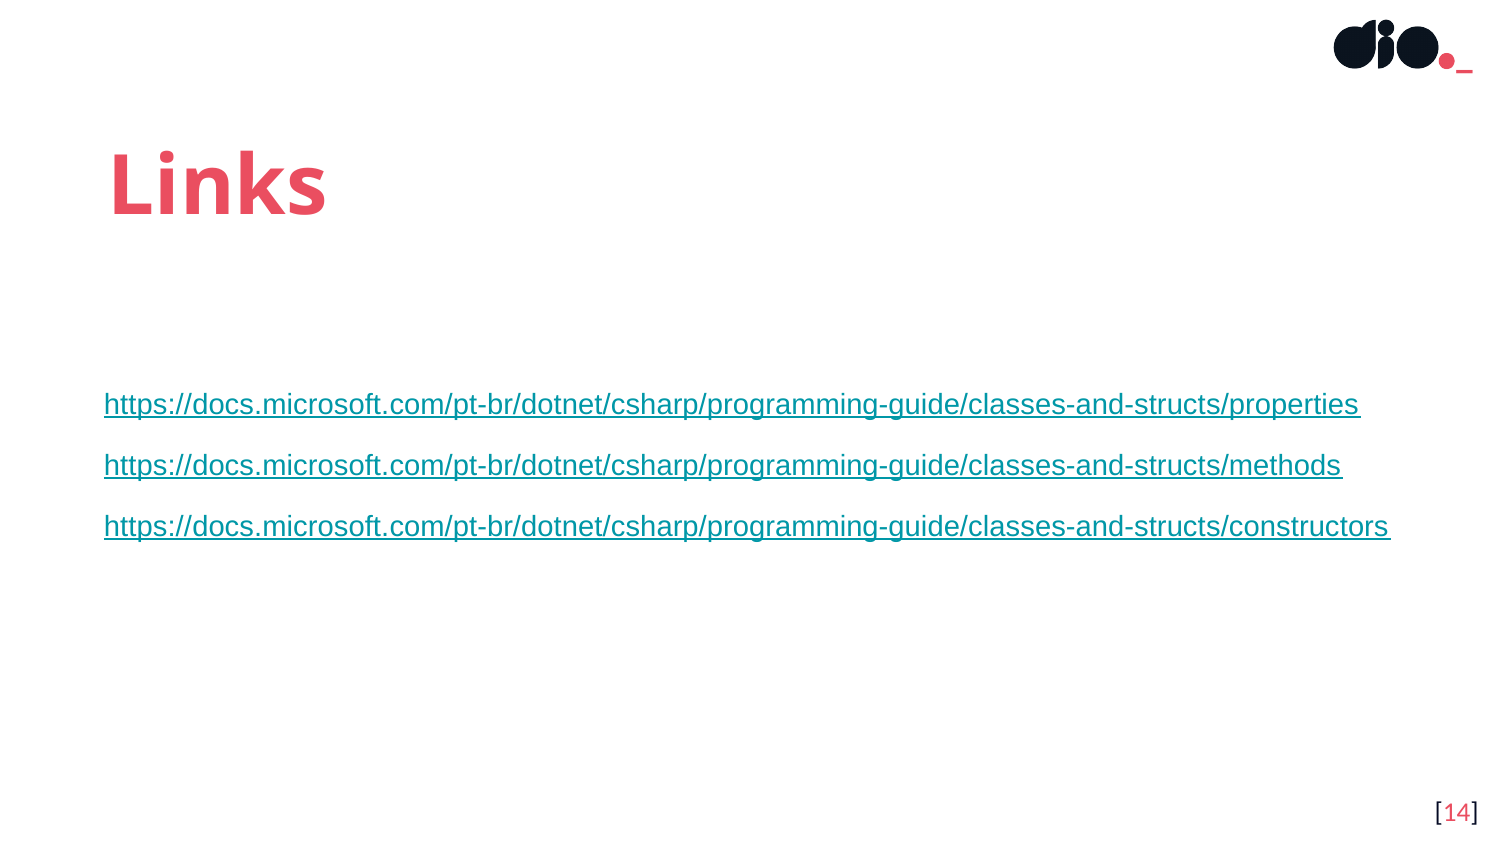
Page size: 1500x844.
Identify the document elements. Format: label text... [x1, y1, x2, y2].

text_box https://docs.microsoft.com/pt-br/dotnet/csharp/programming-guide/classes-and-structs/properties https://docs.microsoft.com/pt-br/dotnet/csharp/programming-guide/classes-and-structs/methods https://docs.microsoft.com/pt-br/dotnet/csharp/programming-guide/classes-and-structs/constructors [89, 312, 1412, 667]
slide_number [<number>] [1403, 779, 1494, 844]
picture [1333, 19, 1473, 74]
text_box Links [92, 104, 1408, 243]
